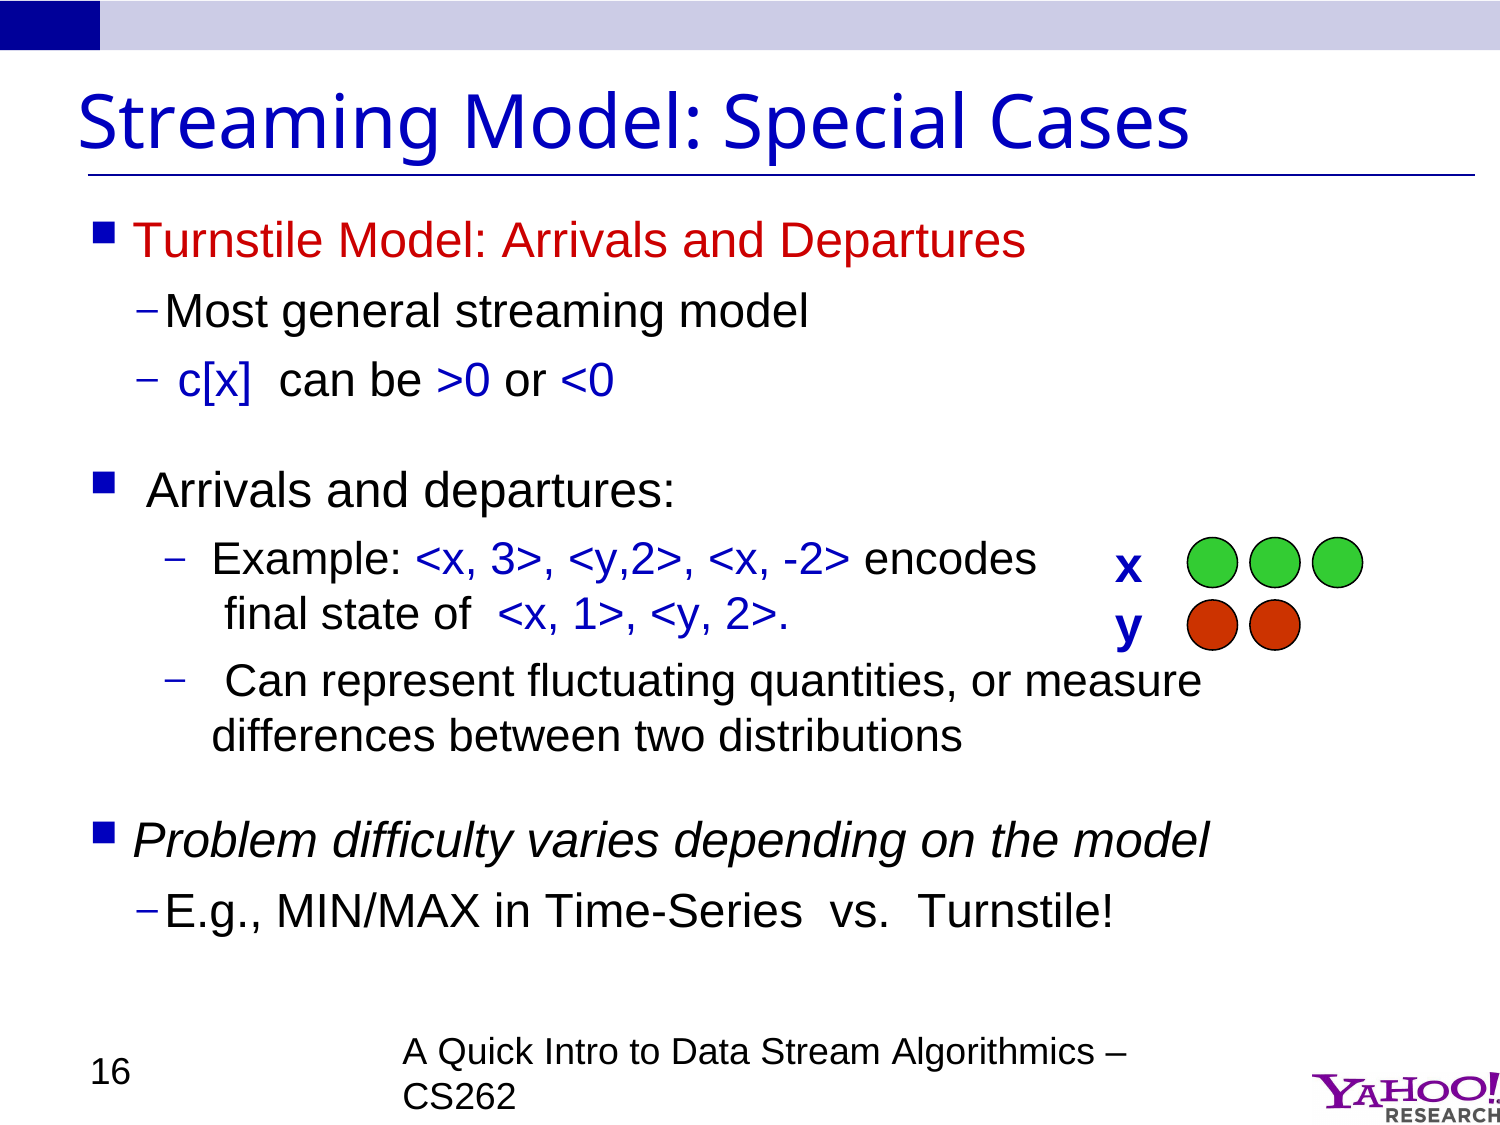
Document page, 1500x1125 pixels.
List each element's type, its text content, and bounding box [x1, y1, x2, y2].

text_box x y [1099, 524, 1213, 661]
text_box Problem difficulty varies depending on the model E.g., MIN/MAX in Time-Series vs. Turnstile! [74, 800, 1300, 1013]
text_box [1312, 537, 1363, 588]
text_box [1187, 537, 1238, 588]
picture [1312, 1072, 1500, 1125]
list Turnstile Model: Arrivals and Departures Most general streaming model c[x] can be >0 or <0 [74, 199, 1457, 1029]
text_box [1249, 537, 1301, 588]
text_box [1187, 599, 1238, 651]
text_box Arrivals and departures: Example: <x, 3>, <y,2>, <x, -2> encodes final state of <x, 1>, <y, 2>. Can represent fluctuating quantities, or measure differences between two distributions [74, 449, 1400, 850]
text_box [1249, 599, 1300, 651]
title Streaming Model: Special Cases [62, 50, 1413, 188]
